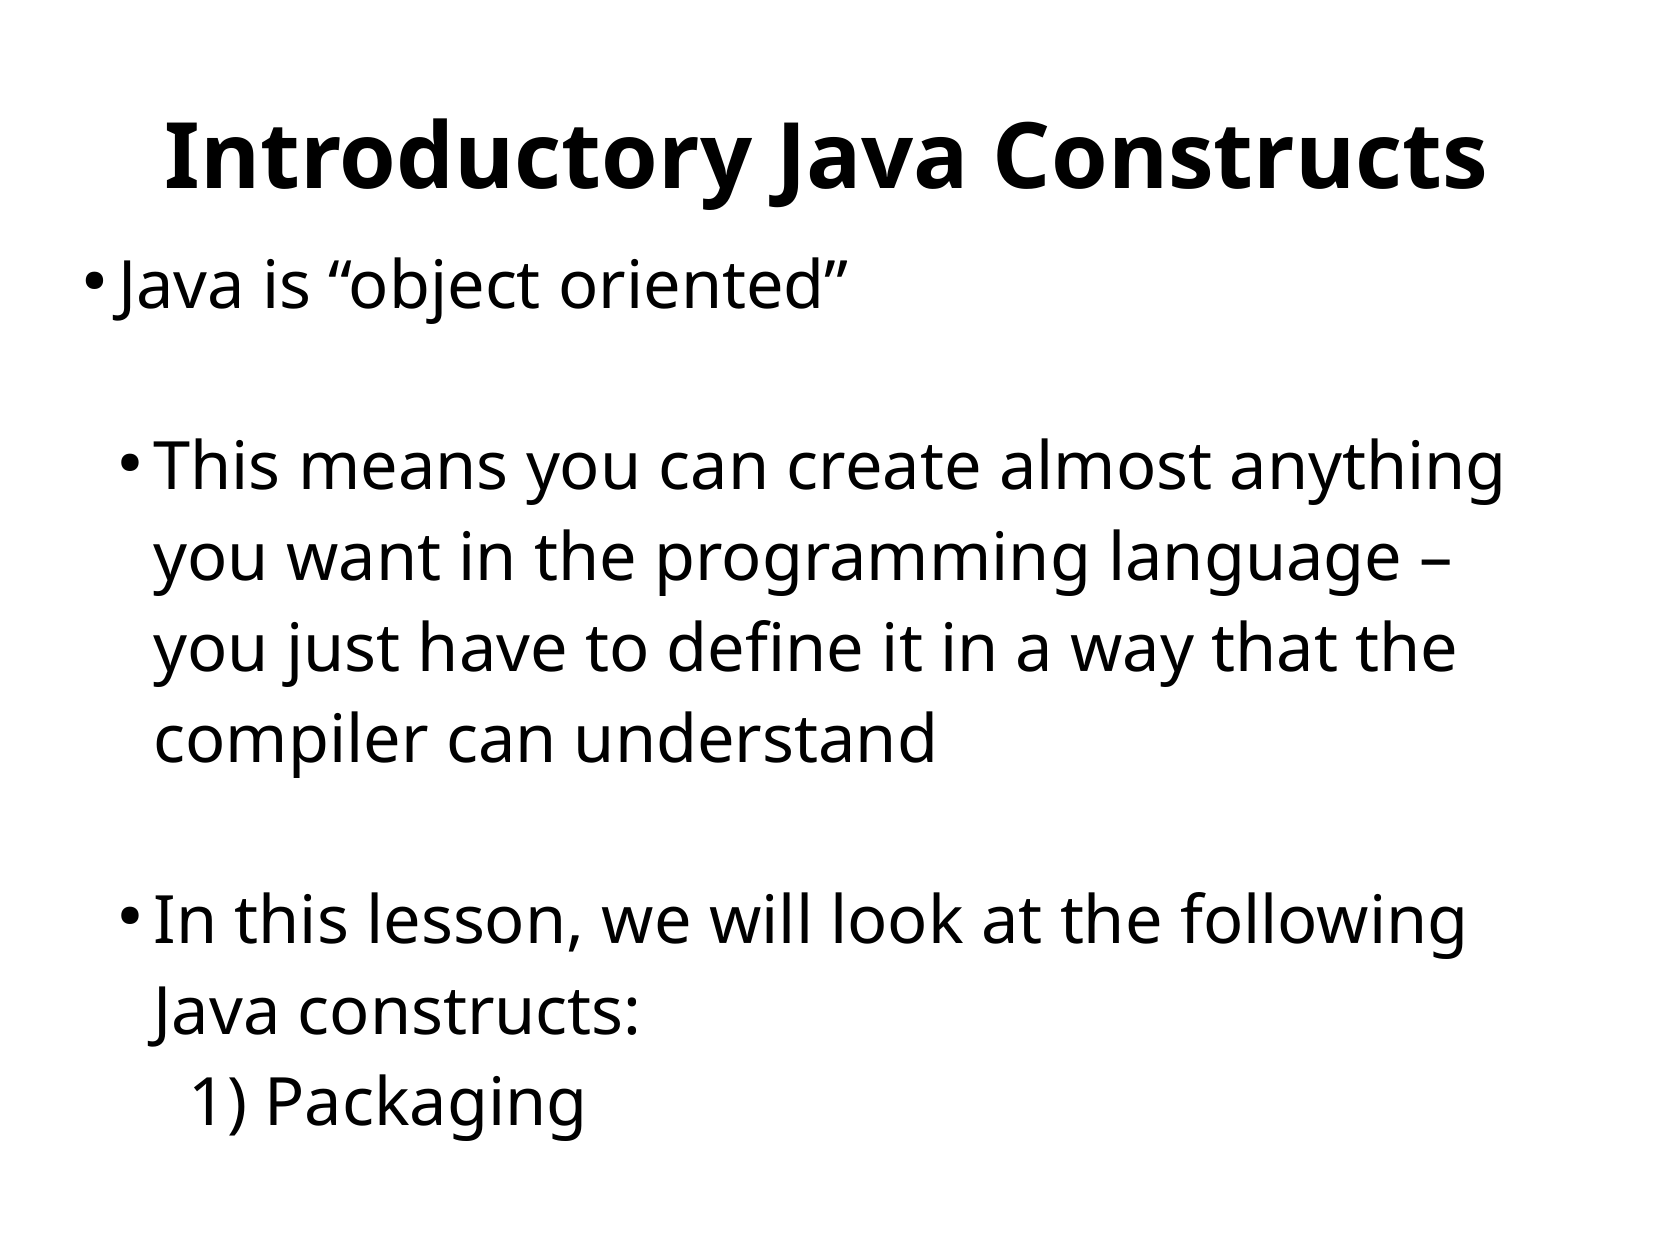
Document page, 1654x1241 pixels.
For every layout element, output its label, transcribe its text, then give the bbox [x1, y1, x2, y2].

title Introductory Java Constructs [82, 49, 1571, 237]
subtitle Java is “object oriented” This means you can create almost anything you want in the programming language – you just have to define it in a way that the compiler can understand In this lesson, we will look at the following Java constructs: 1) Packaging 2) Classes 3) Class Attributes [82, 237, 1571, 1210]
